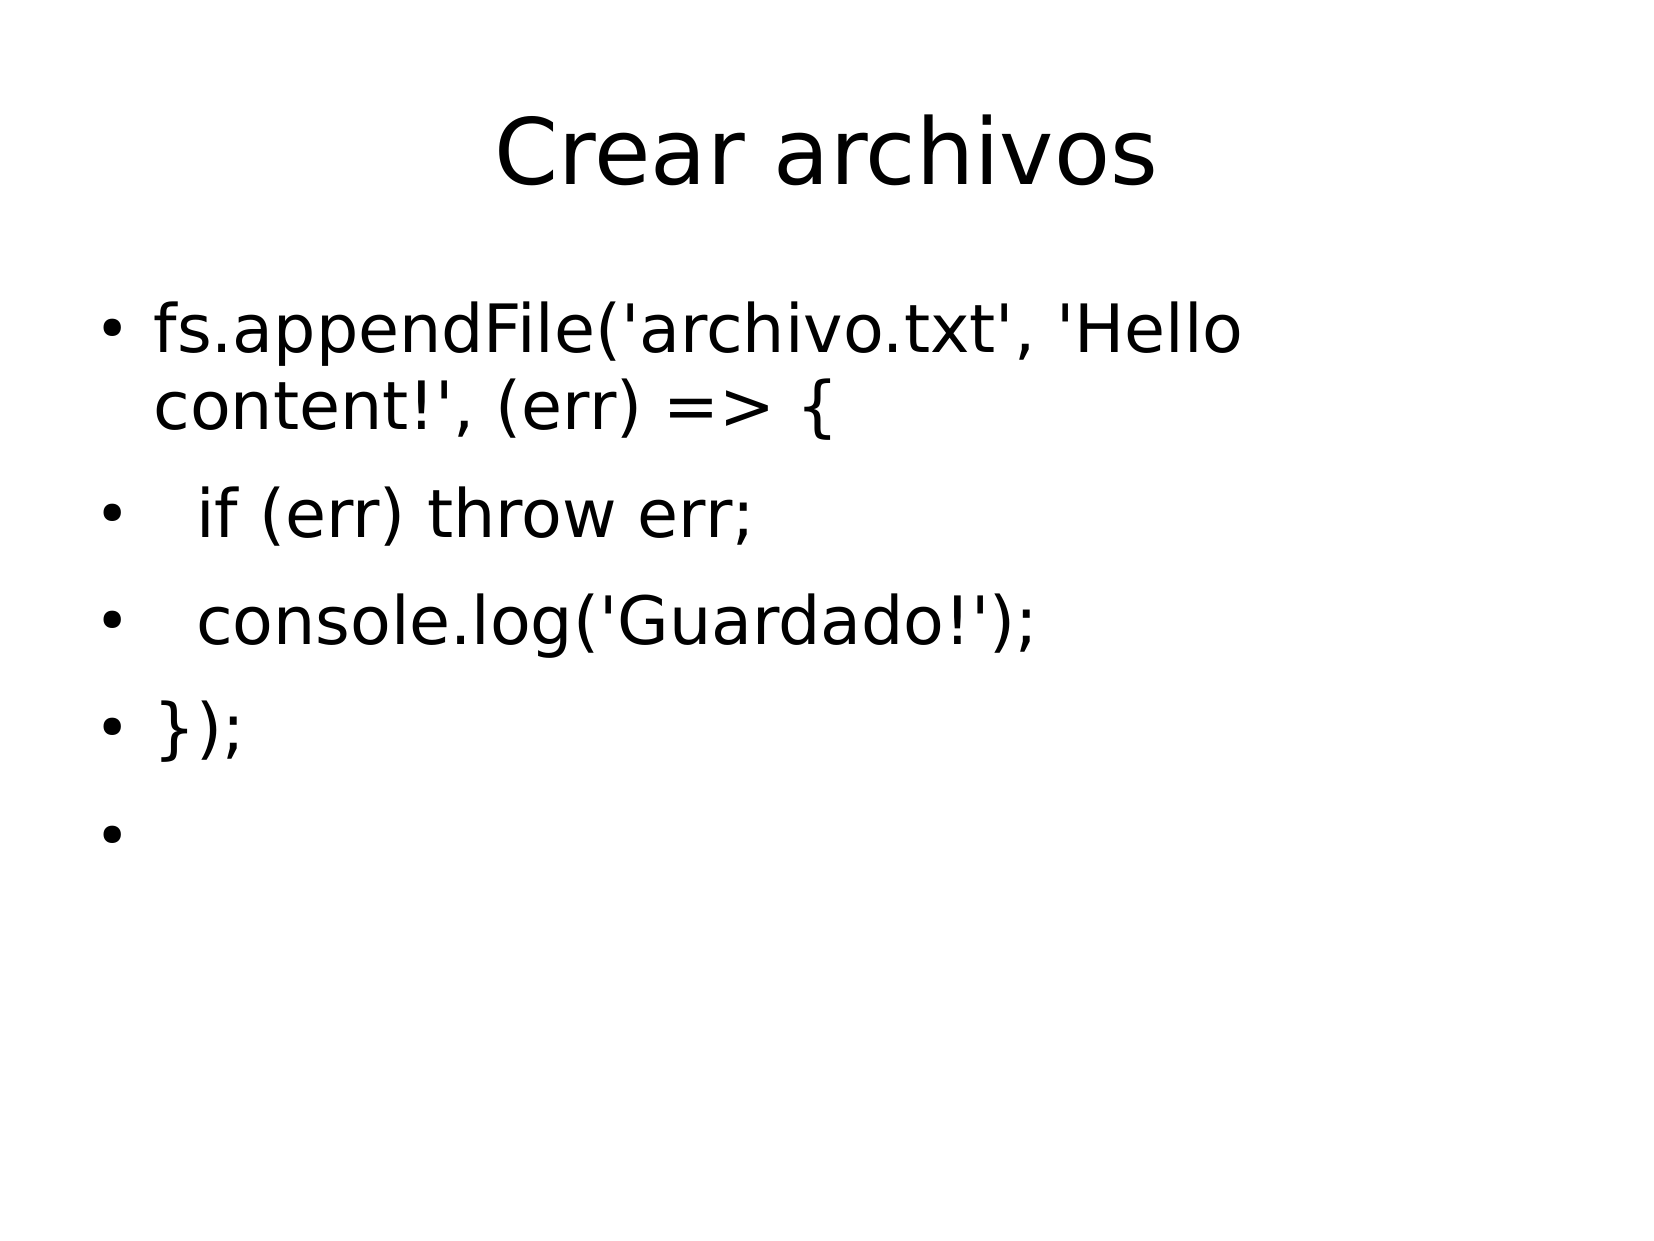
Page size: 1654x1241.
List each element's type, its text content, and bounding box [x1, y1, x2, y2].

title Crear archivos [82, 49, 1571, 257]
list fs.appendFile('archivo.txt', 'Hello content!', (err) => { if (err) throw err; console.log('Guardado!'); }); [82, 290, 1571, 1010]
